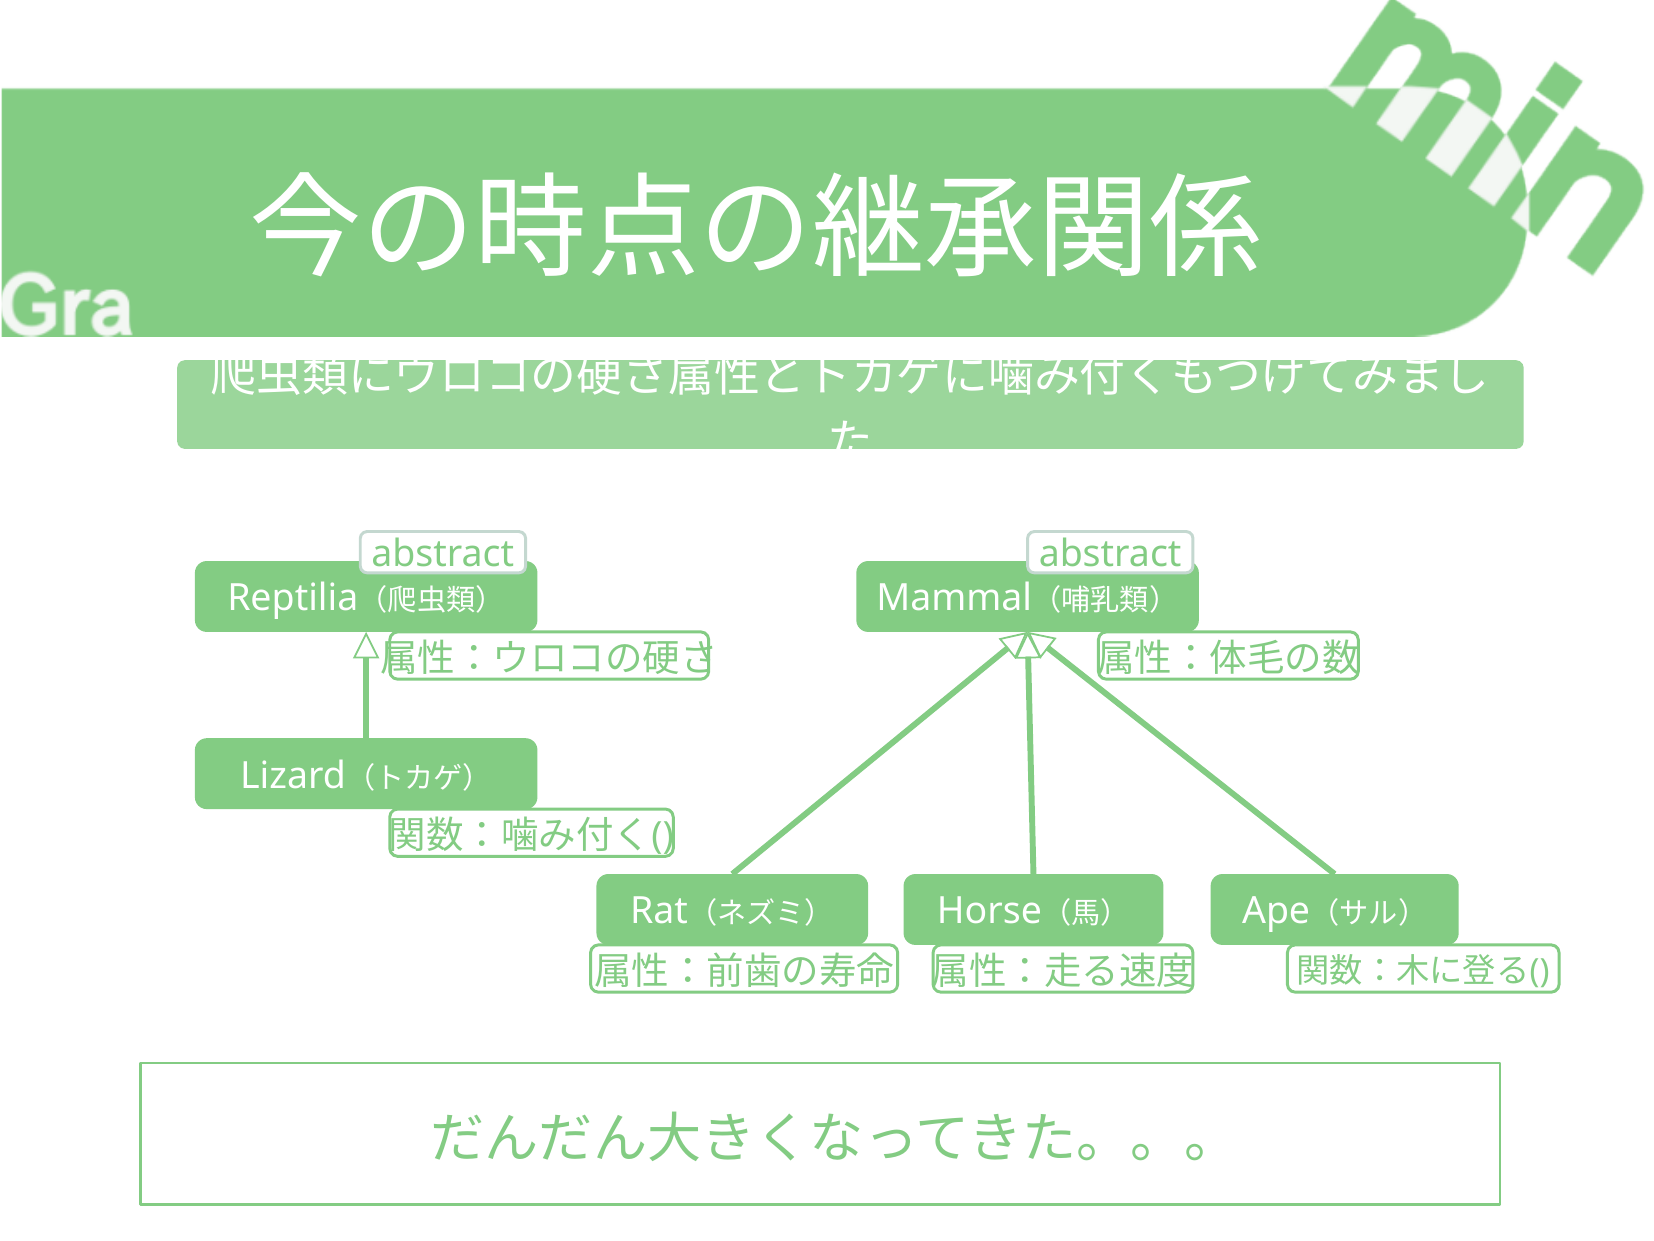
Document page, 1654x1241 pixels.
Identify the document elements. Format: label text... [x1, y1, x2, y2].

text_box Reptilia（爬虫類） [194, 561, 538, 632]
text_box 関数：噛み付く() [389, 809, 674, 857]
text_box Lizard（トカゲ） [194, 738, 538, 810]
text_box 属性：ウロコの硬さ [389, 631, 709, 680]
text_box 属性：体毛の数 [1098, 631, 1359, 680]
text_box Rat（ネズミ） [596, 874, 869, 944]
text_box Mammal（哺乳類） [856, 561, 1199, 632]
text_box 関数：木に登る() [1287, 944, 1560, 993]
text_box abstract [360, 531, 526, 573]
text_box 属性：走る速度 [933, 944, 1193, 993]
text_box Horse（馬） [903, 874, 1164, 945]
picture [1, 0, 1654, 337]
text_box だんだん大きくなってきた。。。 [140, 1062, 1501, 1205]
text_box 爬虫類にウロコの硬さ属性とトカゲに噛み付くもつけてみました [177, 360, 1524, 449]
text_box abstract [1027, 531, 1193, 573]
text_box Ape（サル） [1210, 874, 1459, 945]
text_box 属性：前歯の寿命 [590, 944, 898, 993]
title 今の時点の継承関係 [11, 140, 1501, 297]
